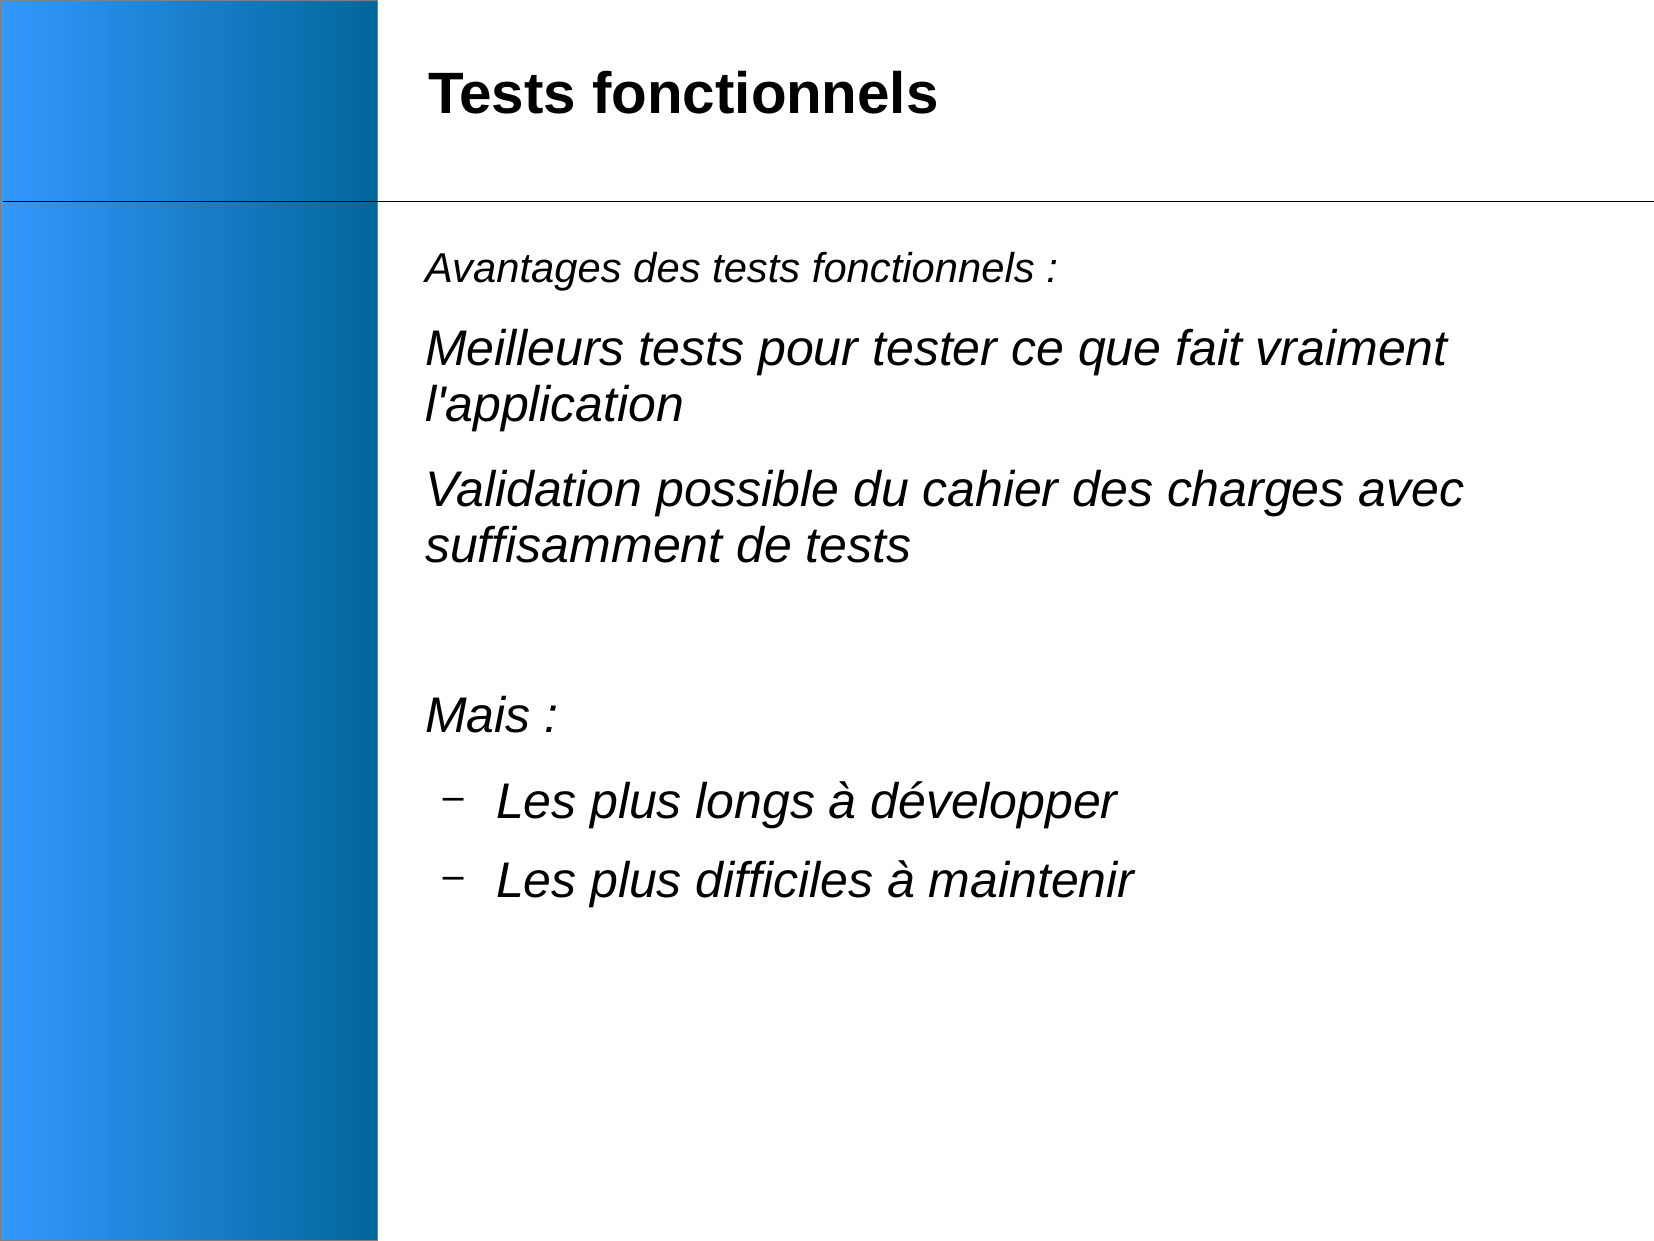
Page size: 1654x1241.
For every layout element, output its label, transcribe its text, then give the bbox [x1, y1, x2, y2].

text_box [0, 0, 378, 1241]
list Avantages des tests fonctionnels : Meilleurs tests pour tester ce que fait vraiment l'application Validation possible du cahier des charges avec suffisamment de tests Mais : Les plus longs à développer Les plus difficiles à maintenir [354, 244, 1607, 1223]
text_box Tests fonctionnels [413, 53, 1371, 201]
